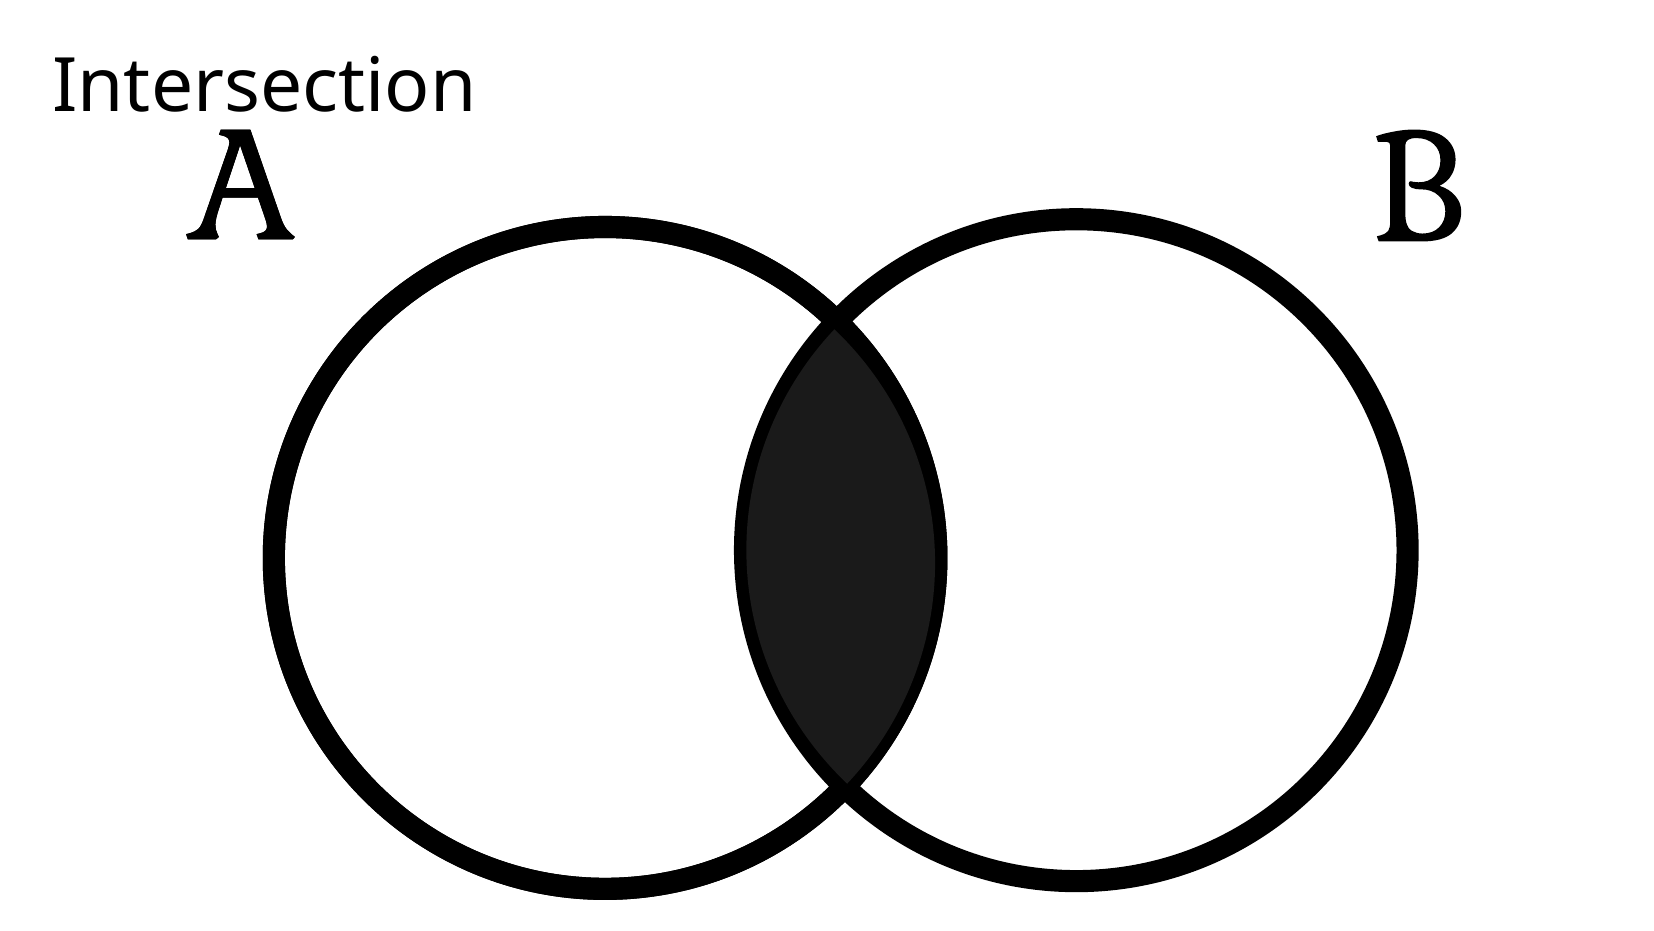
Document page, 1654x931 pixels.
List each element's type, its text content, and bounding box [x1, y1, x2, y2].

picture [186, 128, 1463, 901]
text_box Intersection [37, 24, 1051, 135]
